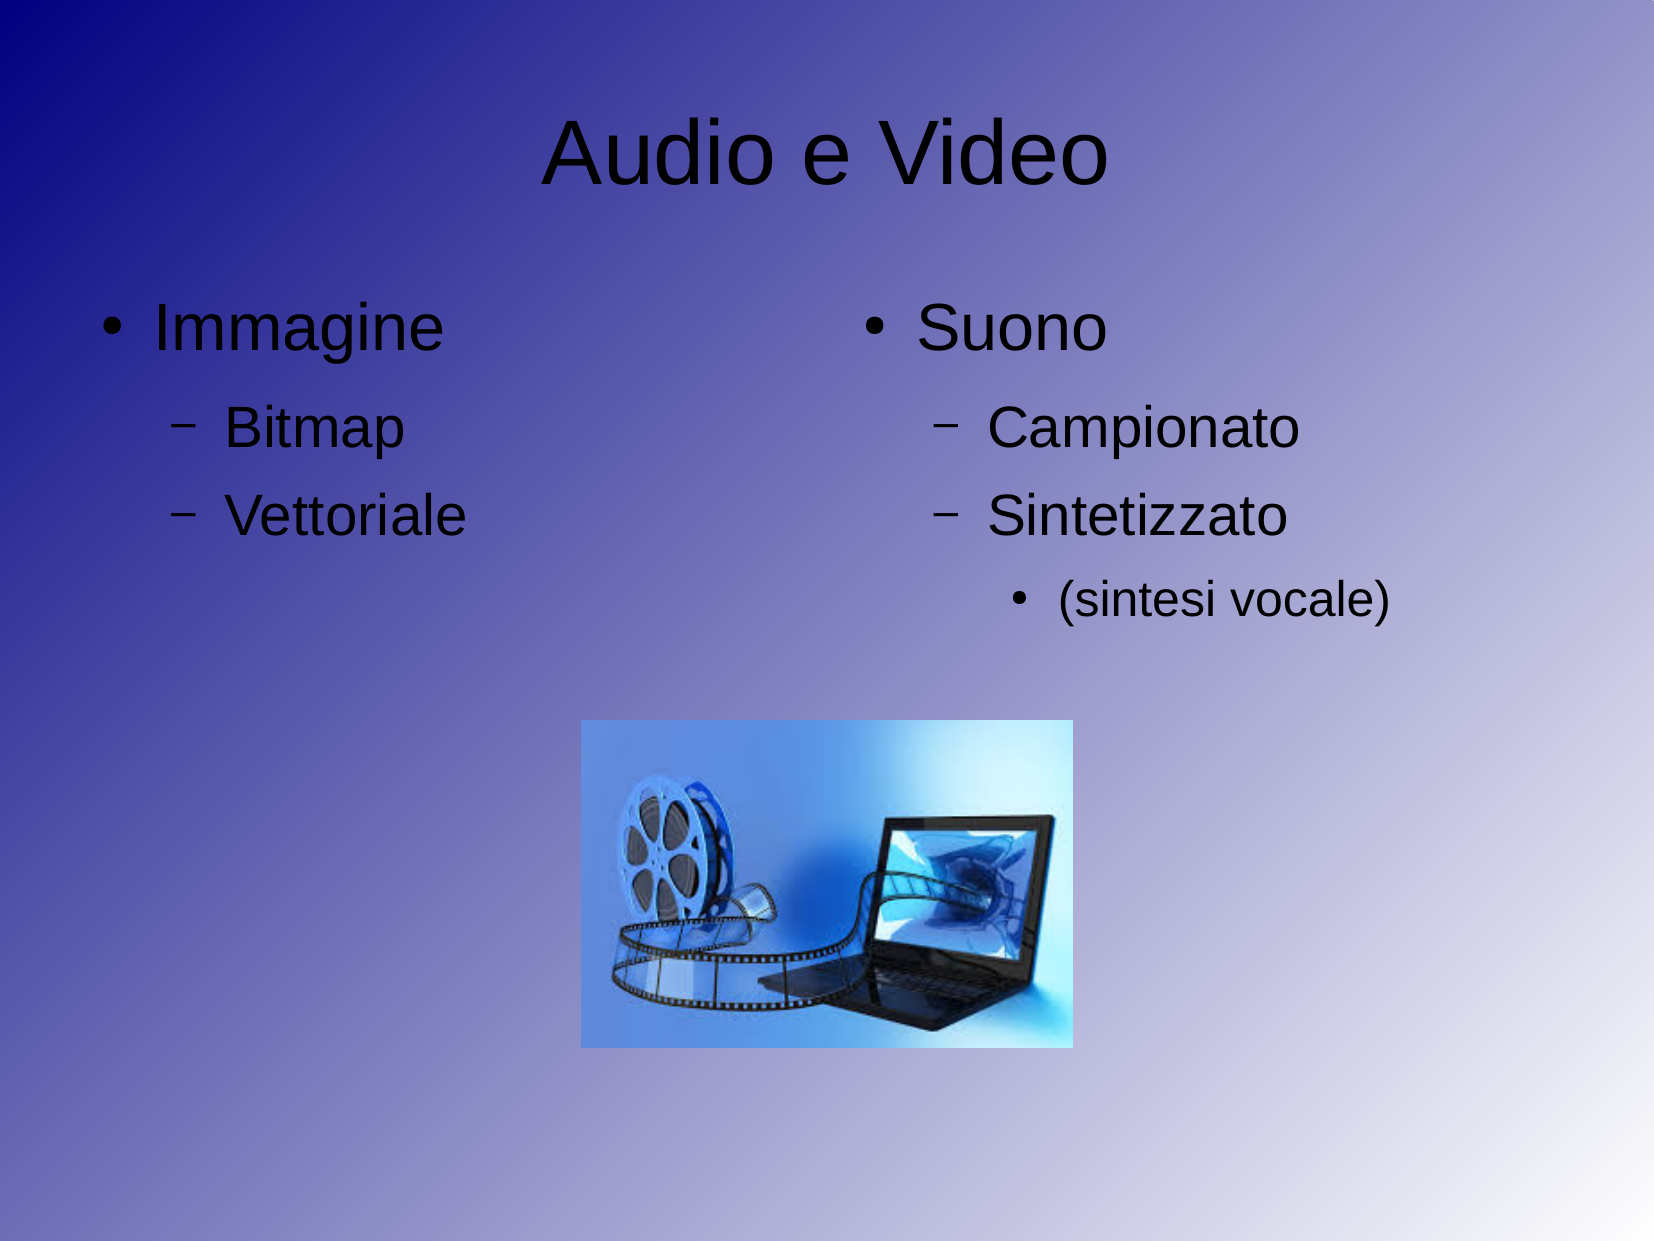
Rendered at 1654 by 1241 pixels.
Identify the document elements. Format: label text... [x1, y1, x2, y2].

list Suono Campionato Sintetizzato (sintesi vocale) [845, 290, 1572, 1010]
title Audio e Video [82, 49, 1571, 257]
list Immagine Bitmap Vettoriale [82, 290, 809, 1010]
picture [581, 720, 1073, 1048]
